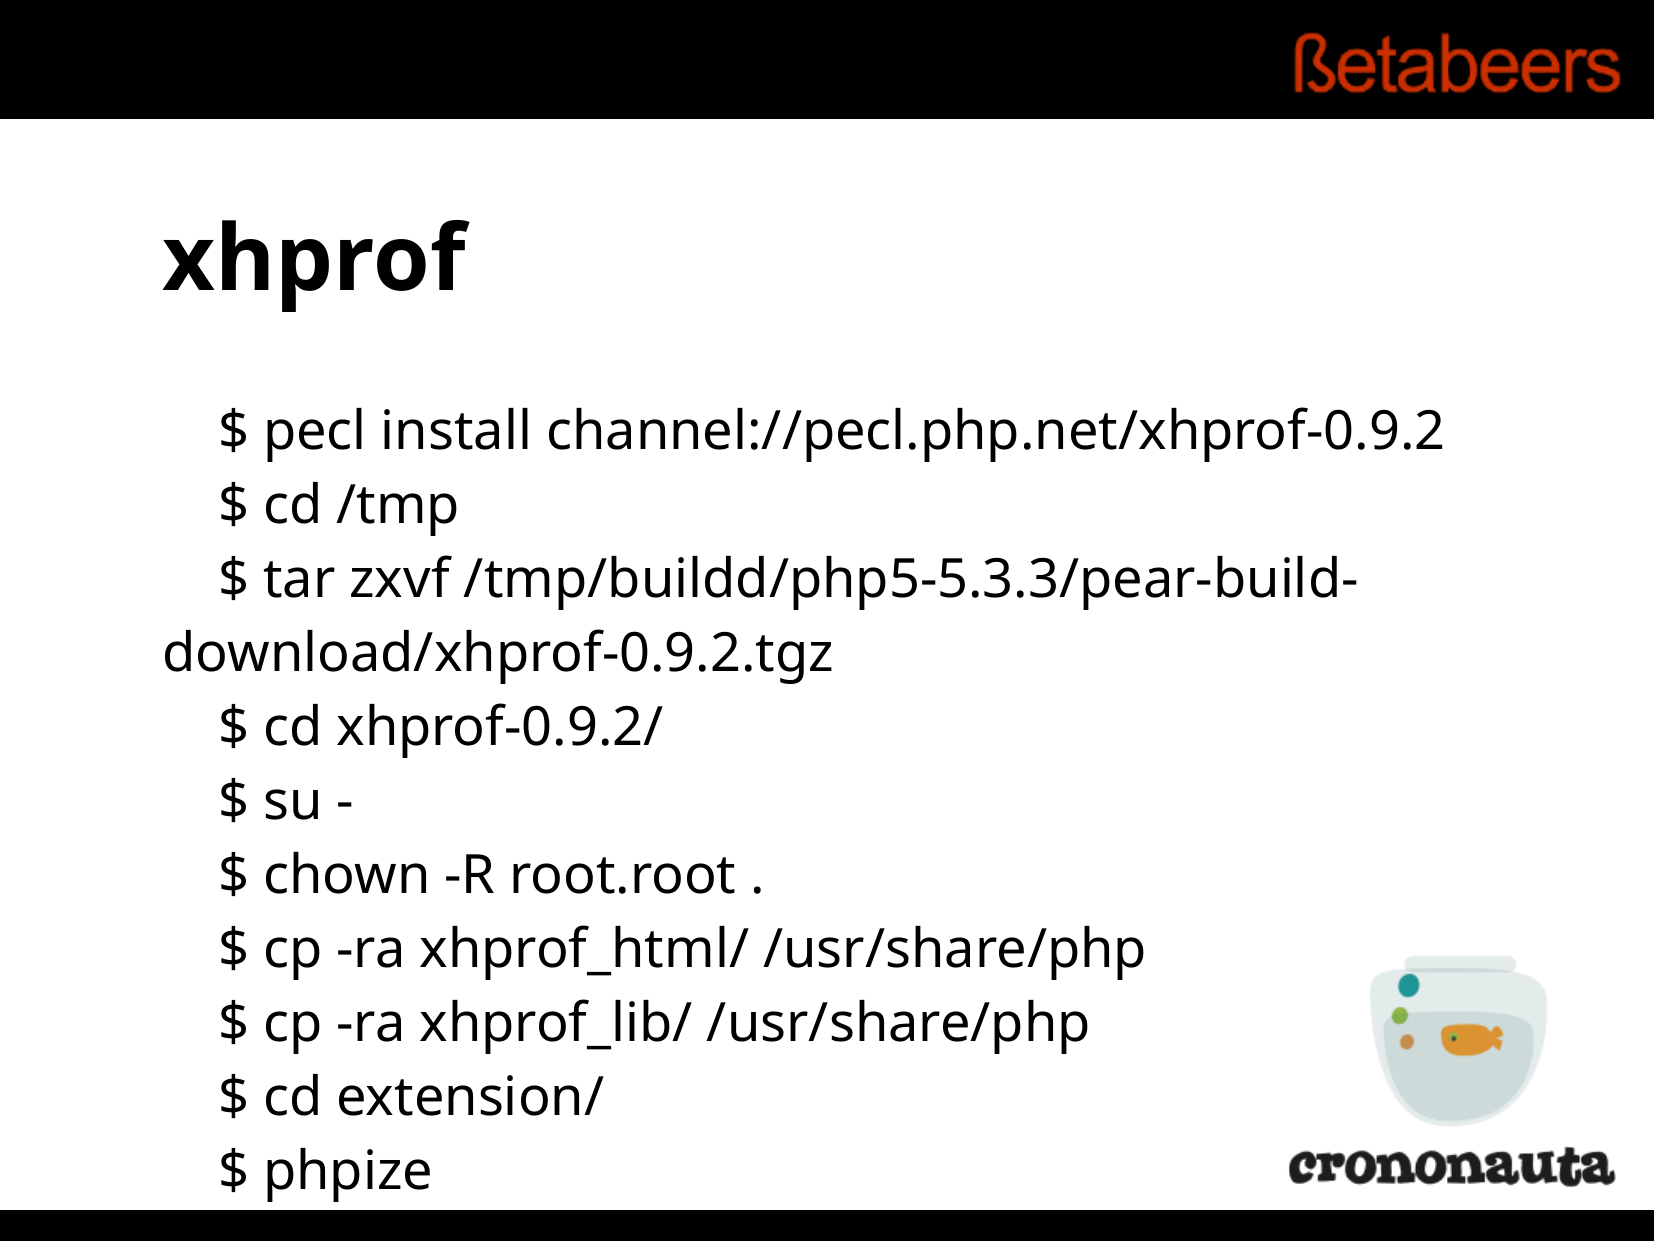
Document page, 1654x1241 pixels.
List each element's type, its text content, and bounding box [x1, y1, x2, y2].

picture [1240, 944, 1637, 1196]
picture [1290, 29, 1625, 101]
text_box xhprof $ pecl install channel://pecl.php.net/xhprof-0.9.2 $ cd /tmp $ tar zxvf /tmp/buildd/php5-5.3.3/pear-build-download/xhprof-0.9.2.tgz $ cd xhprof-0.9.2/ $ su - $ chown -R root.root . $ cp -ra xhprof_html/ /usr/share/php $ cp -ra xhprof_lib/ /usr/share/php $ cd extension/ $ phpize $ ./configure $ make && make install [147, 184, 1536, 1154]
